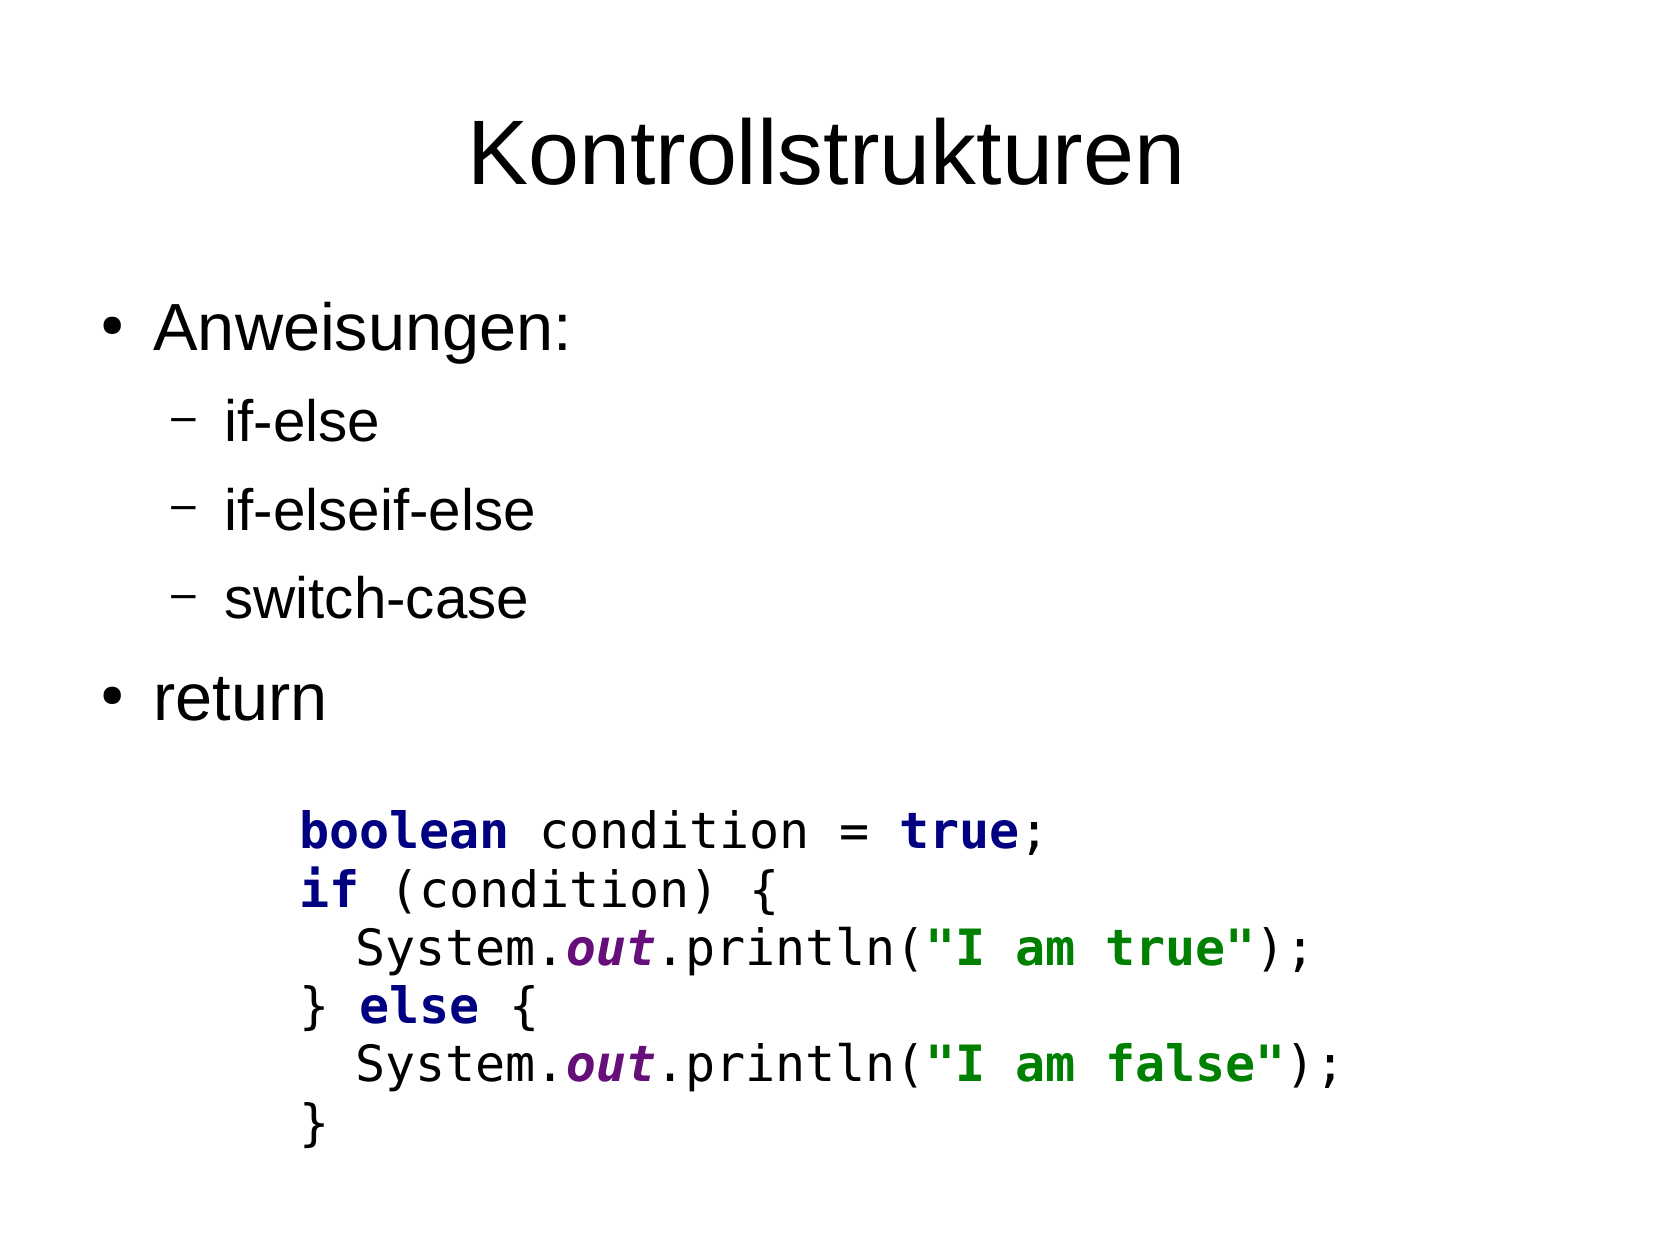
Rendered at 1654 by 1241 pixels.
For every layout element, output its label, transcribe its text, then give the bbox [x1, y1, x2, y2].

list Anweisungen: if-else if-elseif-else switch-case return [82, 290, 1571, 1141]
text_box boolean condition = true; if (condition) { System.out.println("I am true"); } else { System.out.println("I am false"); } [285, 795, 1546, 1180]
title Kontrollstrukturen [82, 49, 1571, 257]
